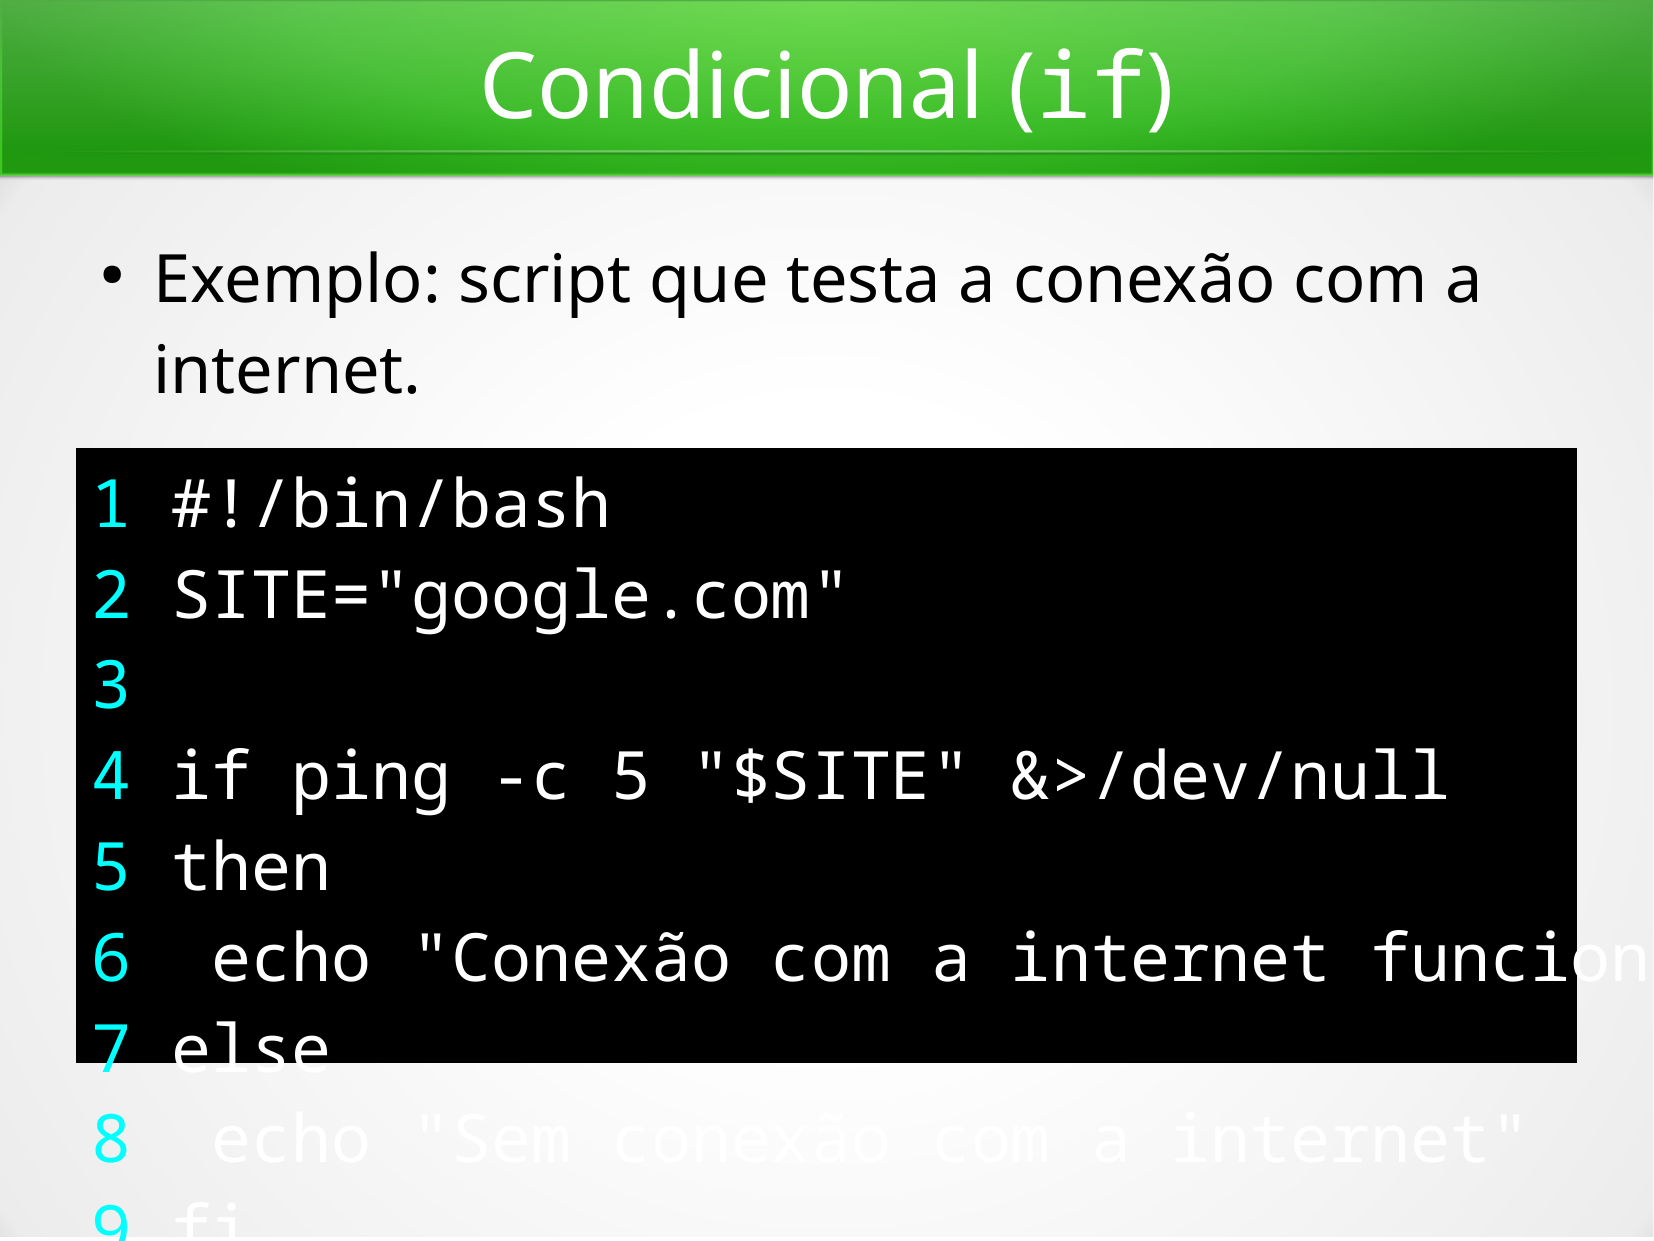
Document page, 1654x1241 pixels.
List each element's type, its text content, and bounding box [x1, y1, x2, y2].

picture [0, 0, 1654, 1237]
picture [101, 1210, 121, 1231]
text_box 1 #!/bin/bash 2 SITE="google.com" 3 4 if ping -c 5 "$SITE" &>/dev/null 5 then 6 echo "Conexão com a internet funcionando" 7 else 8 echo "Sem conexão com a internet" 9 fi [76, 448, 1577, 1063]
list Exemplo: script que testa a conexão com a internet. [82, 231, 1571, 951]
title Condicional (if) [82, 11, 1571, 154]
